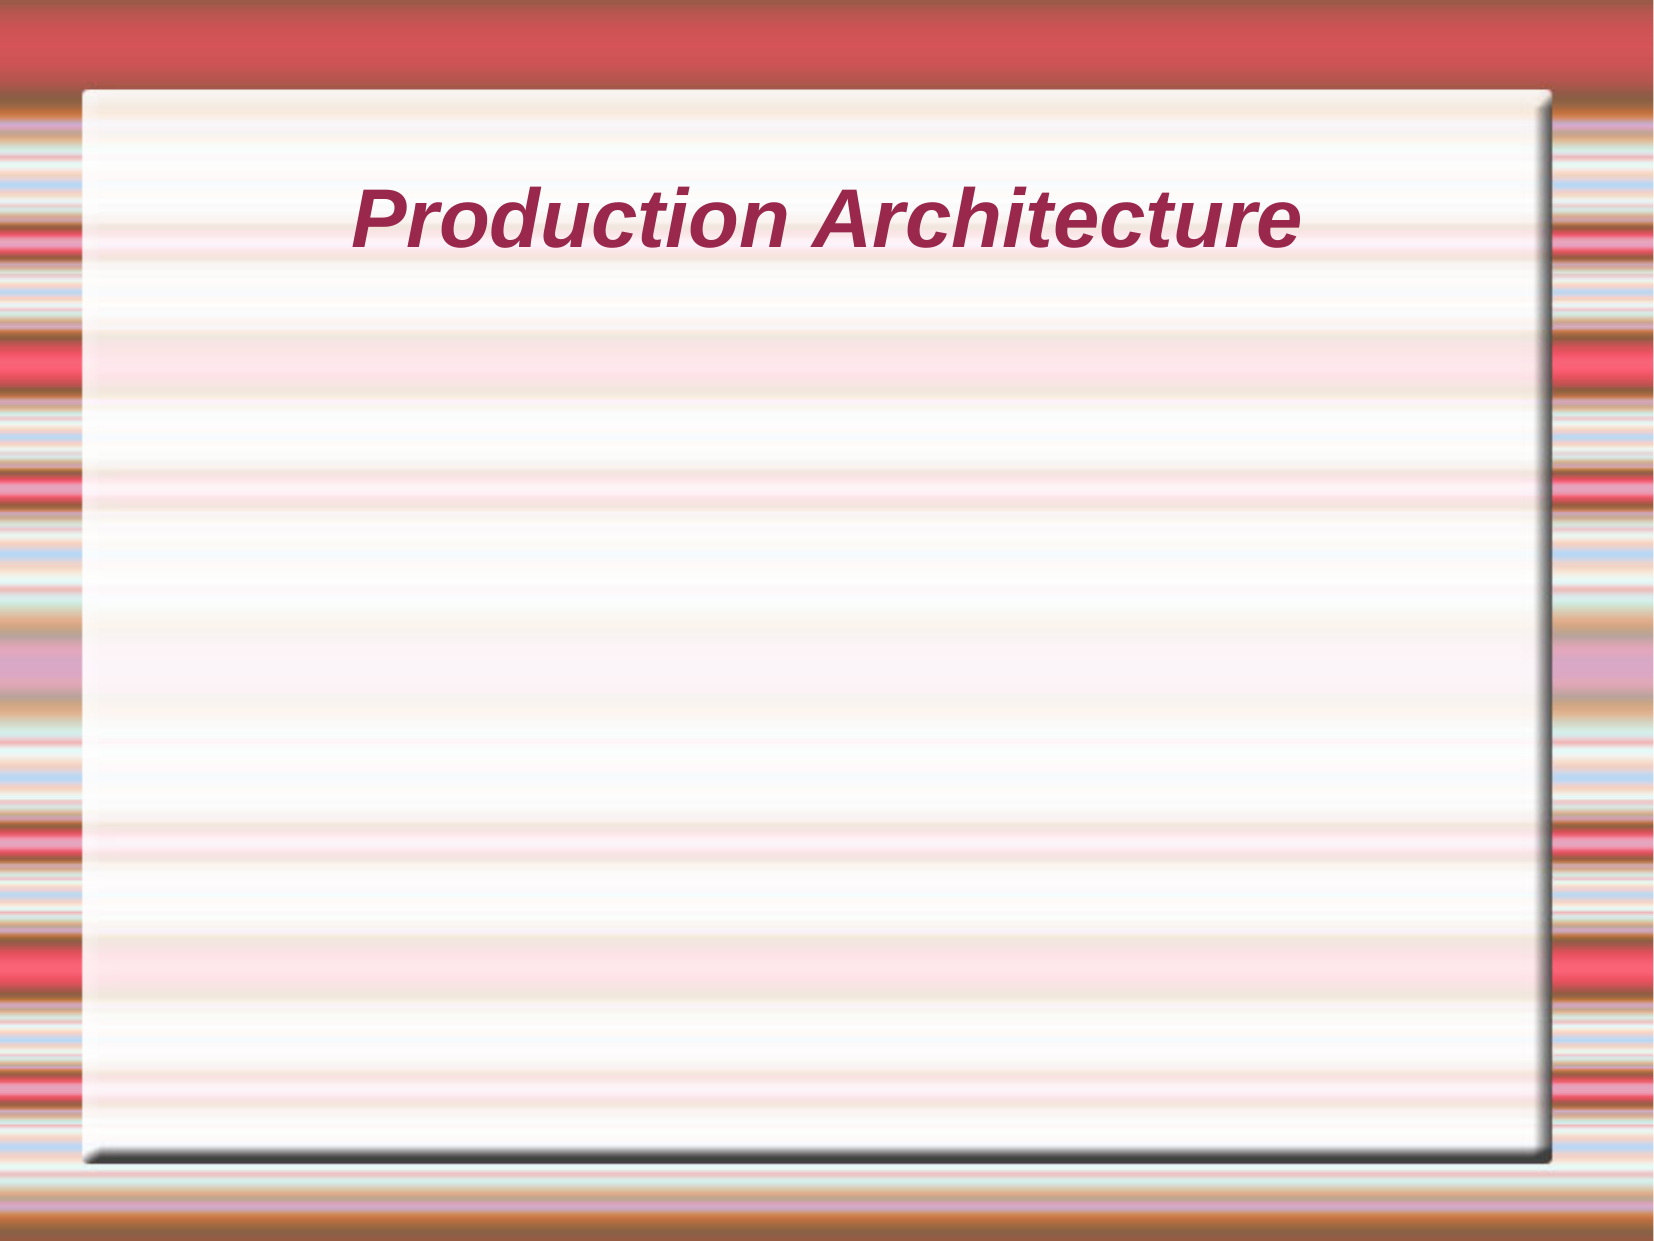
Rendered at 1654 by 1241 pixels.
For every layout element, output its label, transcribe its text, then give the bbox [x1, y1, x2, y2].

picture [0, 0, 1654, 1241]
title Production Architecture [121, 114, 1534, 322]
